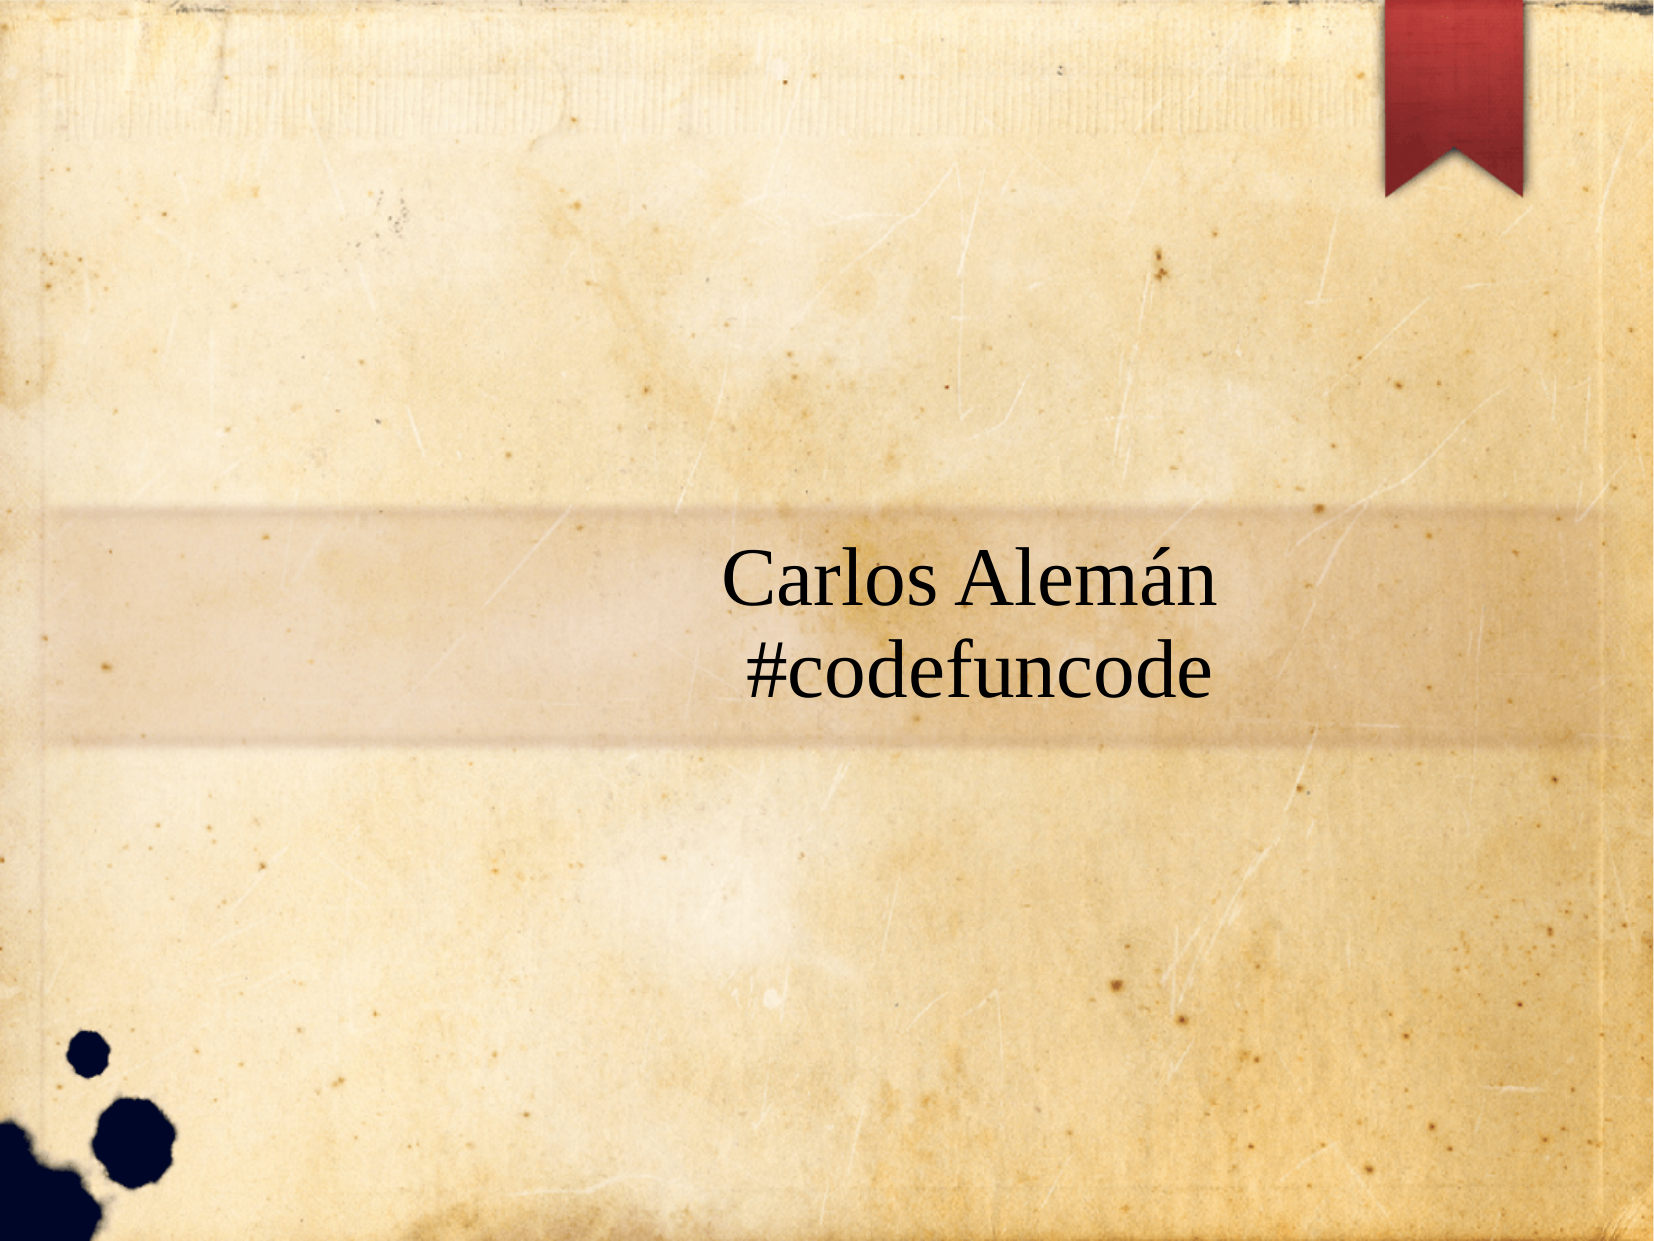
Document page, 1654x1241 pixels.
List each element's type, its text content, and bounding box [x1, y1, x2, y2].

picture [0, 0, 1654, 1241]
title Carlos Alemán #codefuncode [431, 519, 1530, 727]
